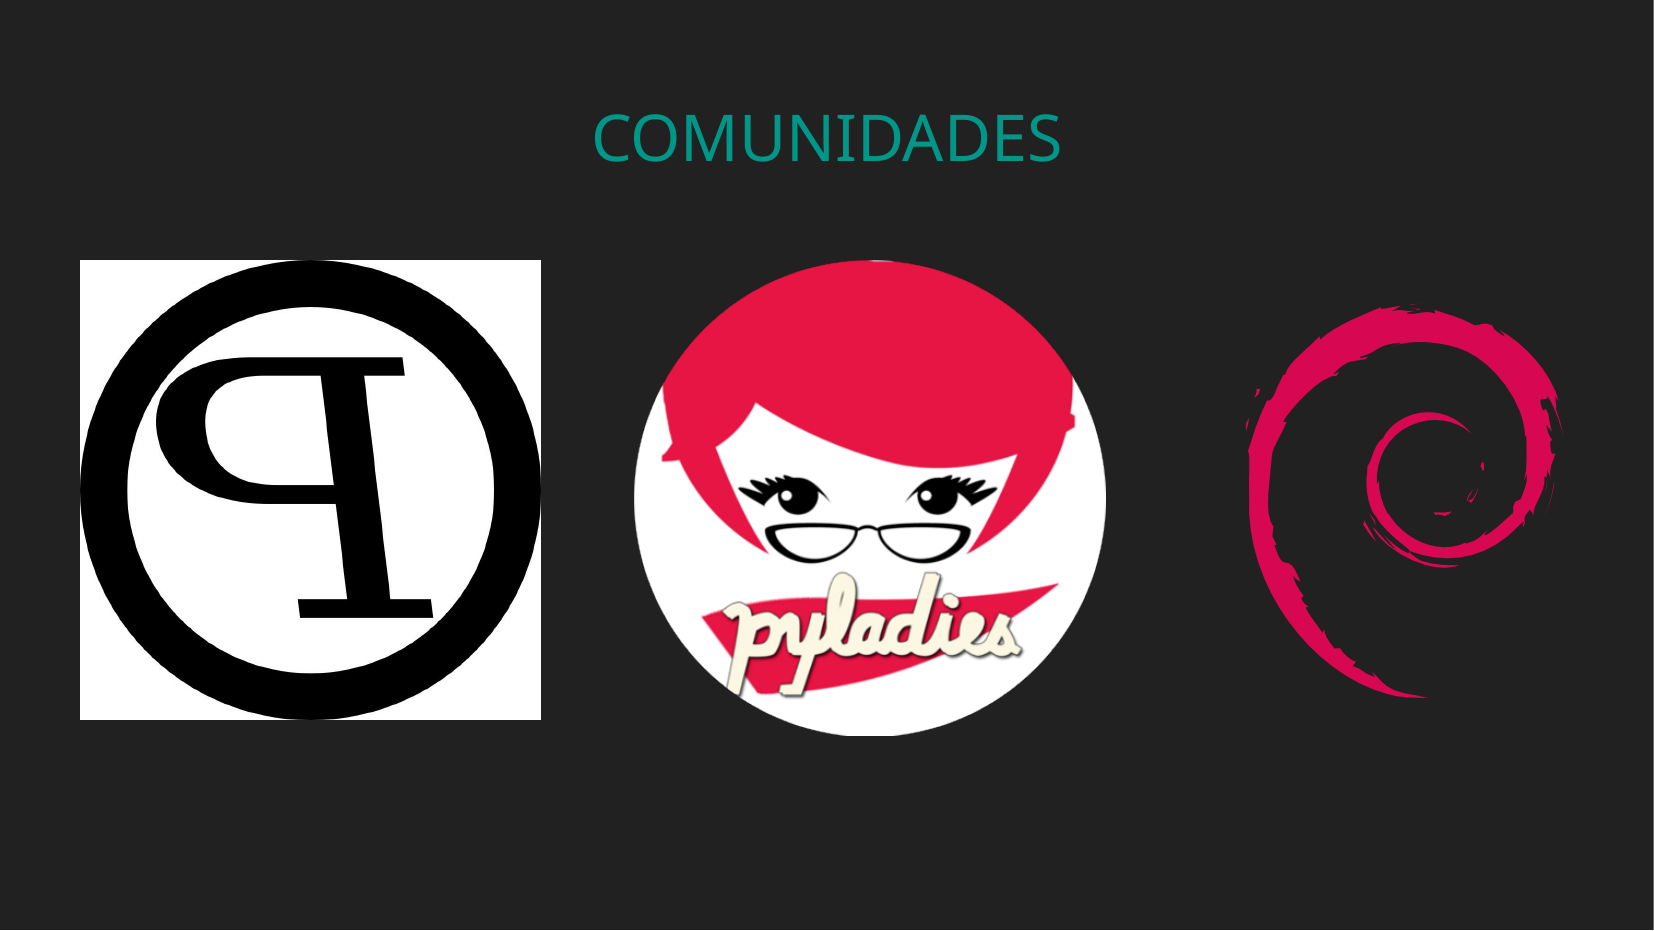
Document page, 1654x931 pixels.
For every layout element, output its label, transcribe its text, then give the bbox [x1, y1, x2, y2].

title COMUNIDADES [56, 80, 1598, 185]
picture [1159, 165, 1654, 865]
picture [633, 258, 1106, 736]
picture [80, 260, 541, 721]
